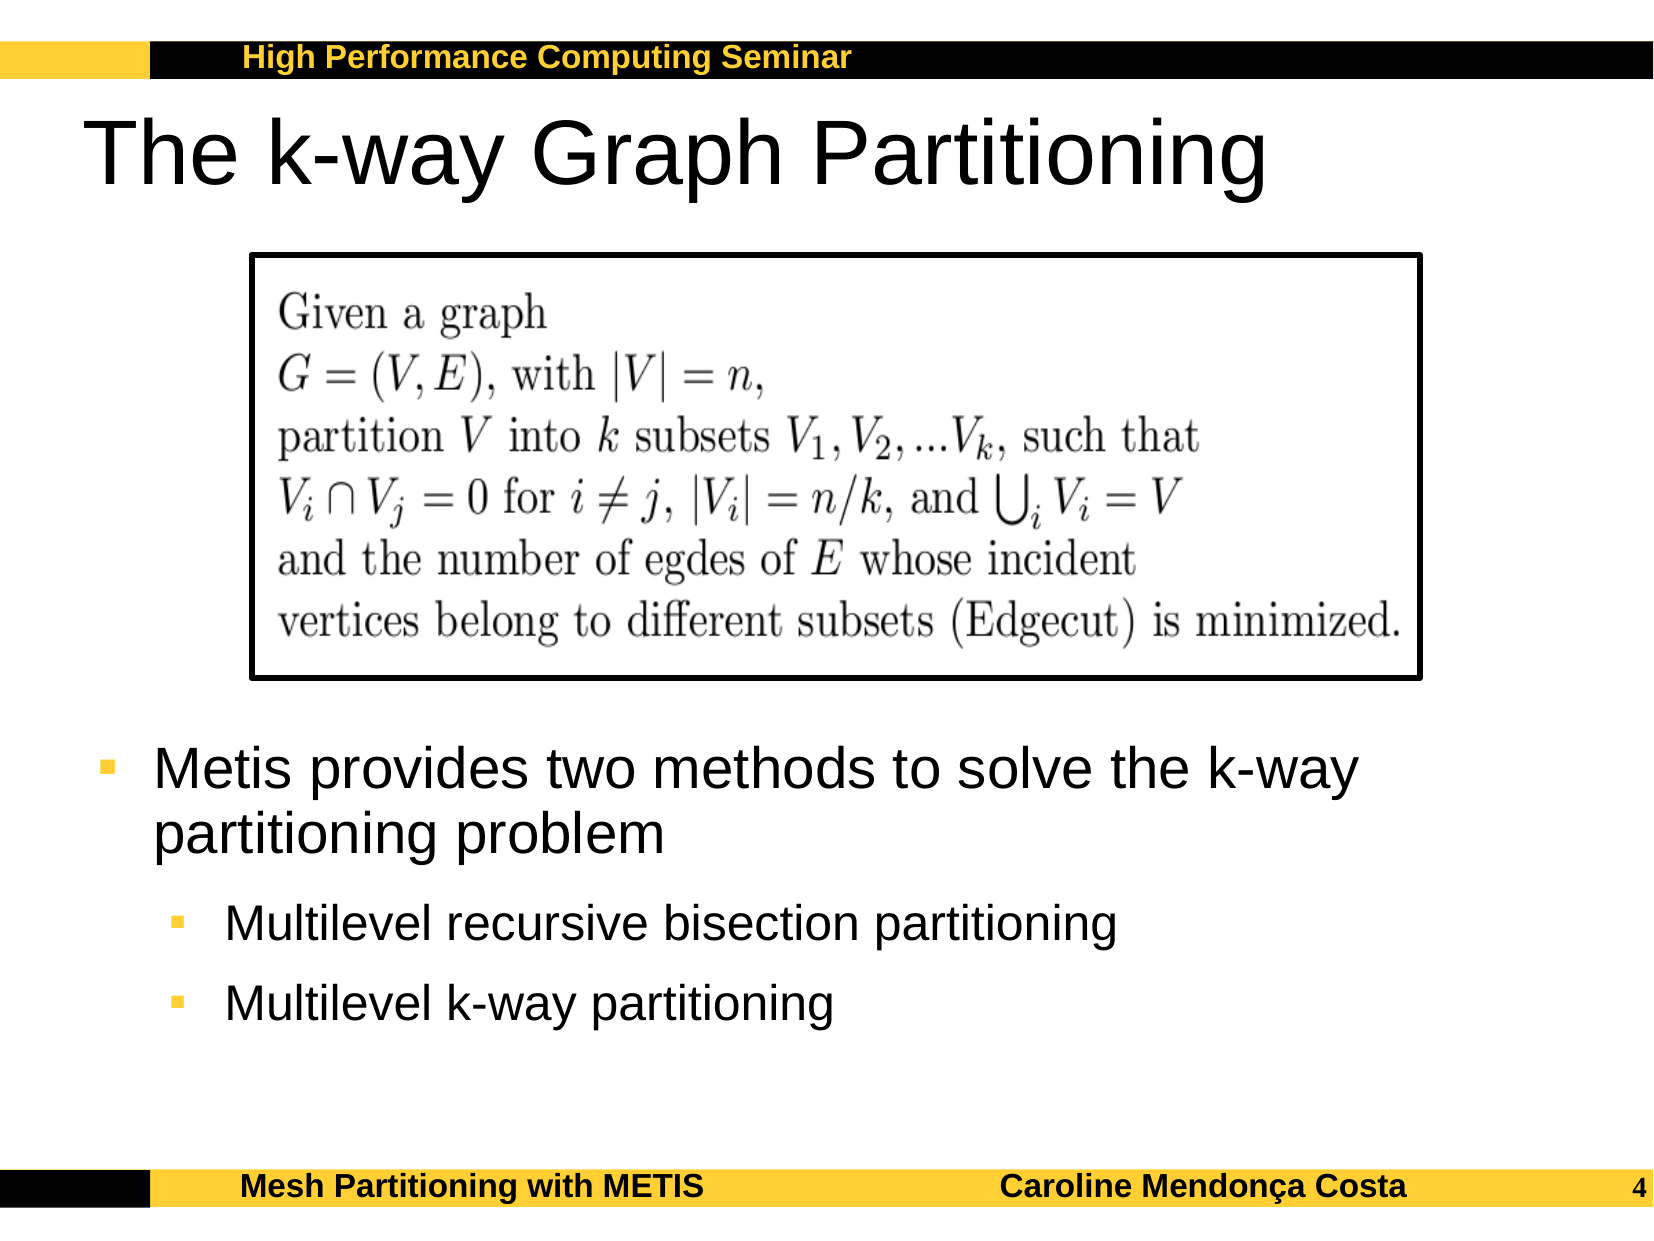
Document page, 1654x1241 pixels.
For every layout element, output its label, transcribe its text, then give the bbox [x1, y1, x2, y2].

picture [254, 257, 1418, 676]
list Metis provides two methods to solve the k-way partitioning problem Multilevel recursive bisection partitioning Multilevel k-way partitioning [82, 736, 1571, 1149]
title The k-way Graph Partitioning [82, 49, 1571, 257]
